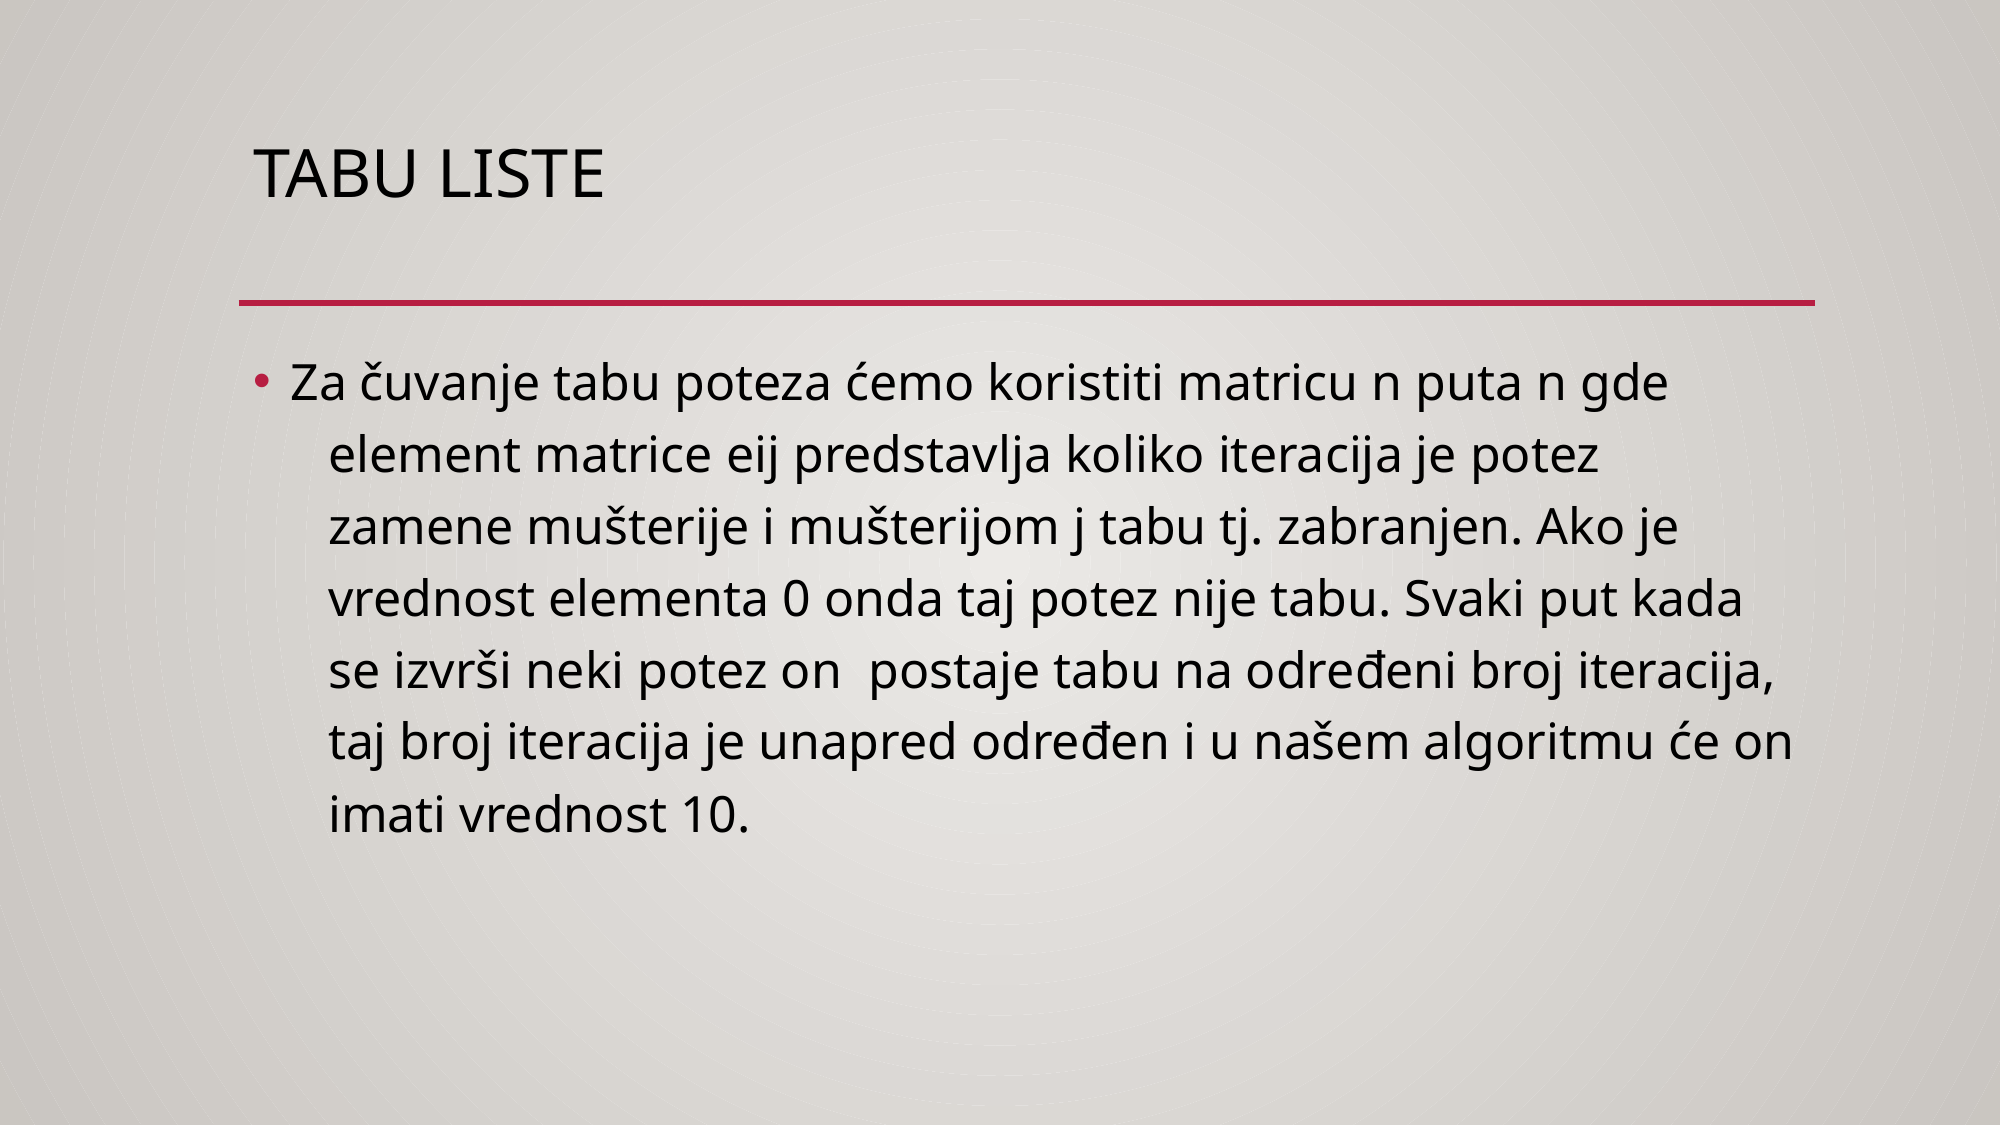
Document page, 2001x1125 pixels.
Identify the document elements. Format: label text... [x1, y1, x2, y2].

list Za čuvanje tabu poteza ćemo koristiti matricu n puta n gde element matrice eij predstavlja koliko iteracija je potez zamene mušterije i mušterijom j tabu tj. zabranjen. Ako je vrednost elementa 0 onda taj potez nije tabu. Svaki put kada se izvrši neki potez on postaje tabu na određeni broj iteracija, taj broj iteracija je unapred određen i u našem algoritmu će on imati vrednost 10. [238, 330, 1814, 897]
title Tabu liste [238, 131, 1814, 305]
